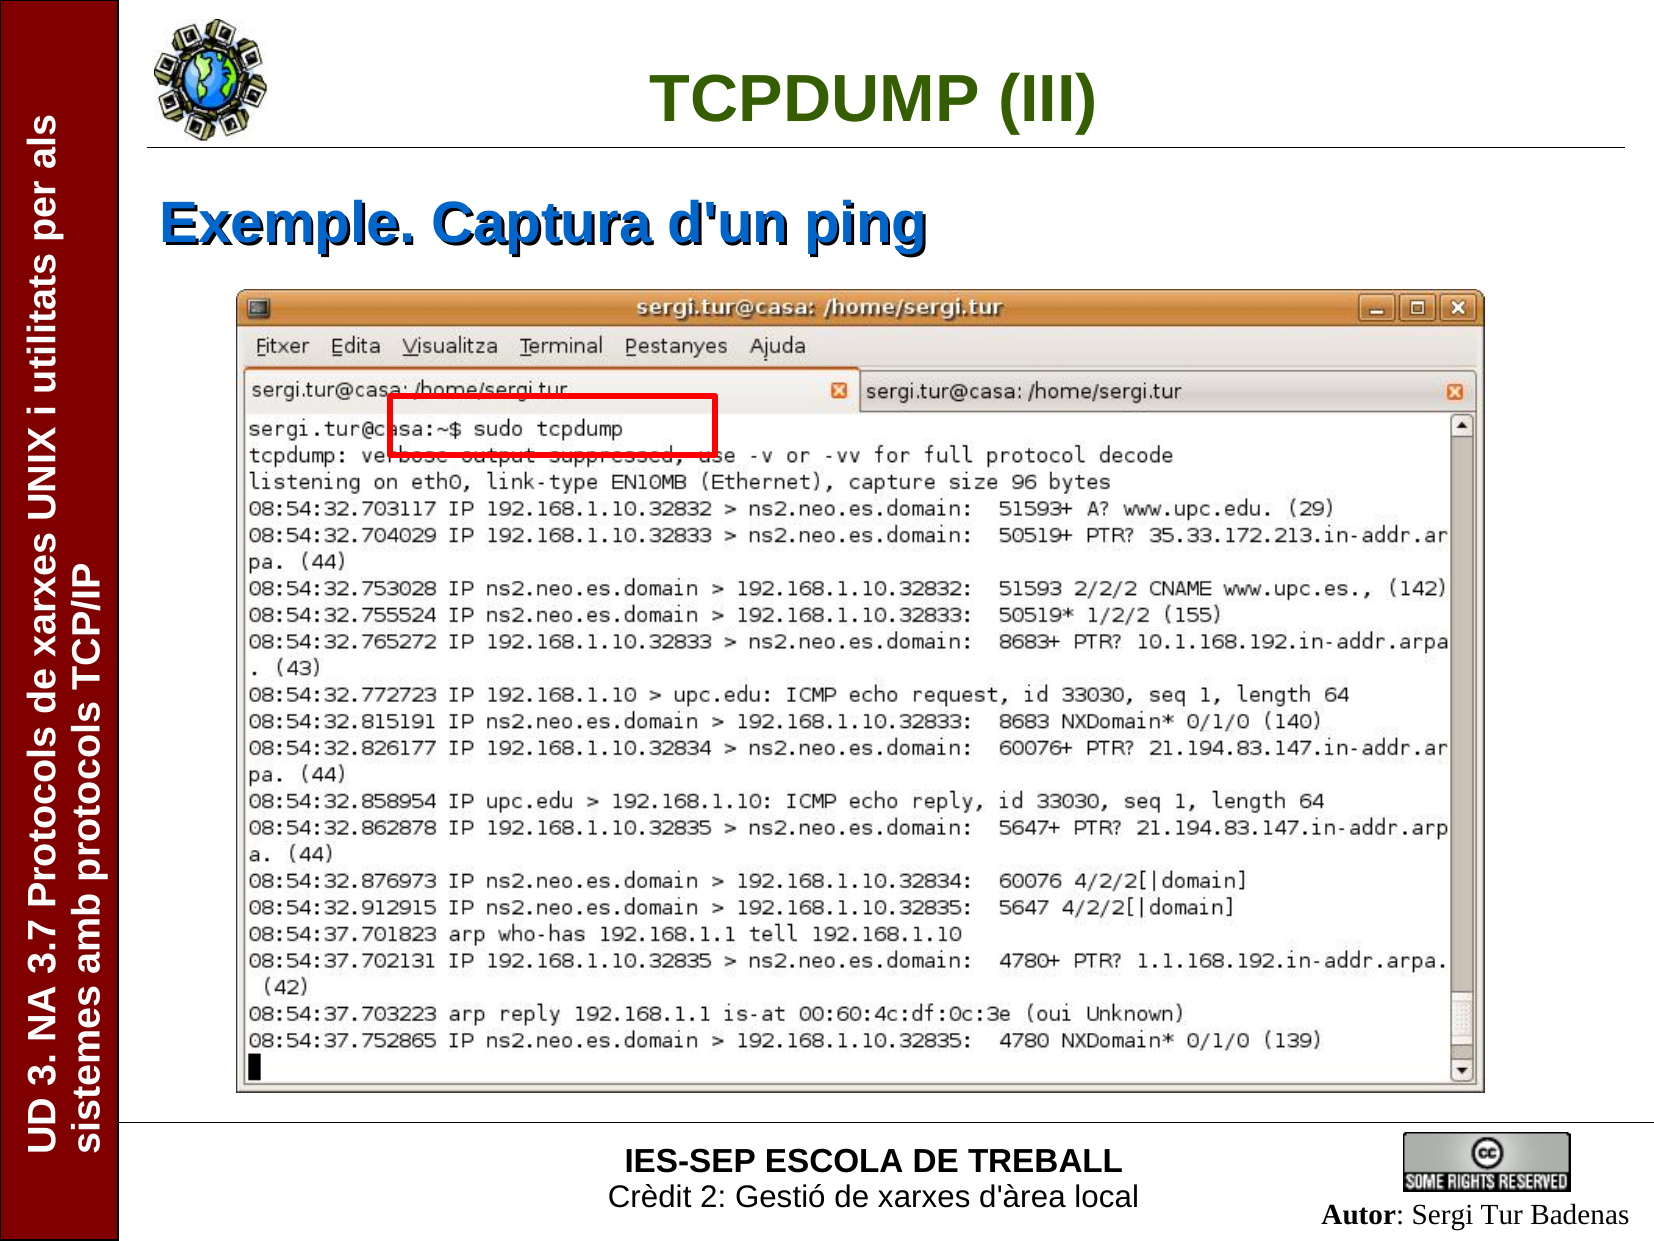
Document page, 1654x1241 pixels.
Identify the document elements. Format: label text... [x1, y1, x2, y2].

title TCPDUMP (III) [129, 49, 1619, 148]
list Exemple. Captura d'un ping [141, 189, 1630, 1063]
picture [154, 19, 268, 49]
picture [236, 1063, 1485, 1093]
picture [1403, 1132, 1571, 1192]
